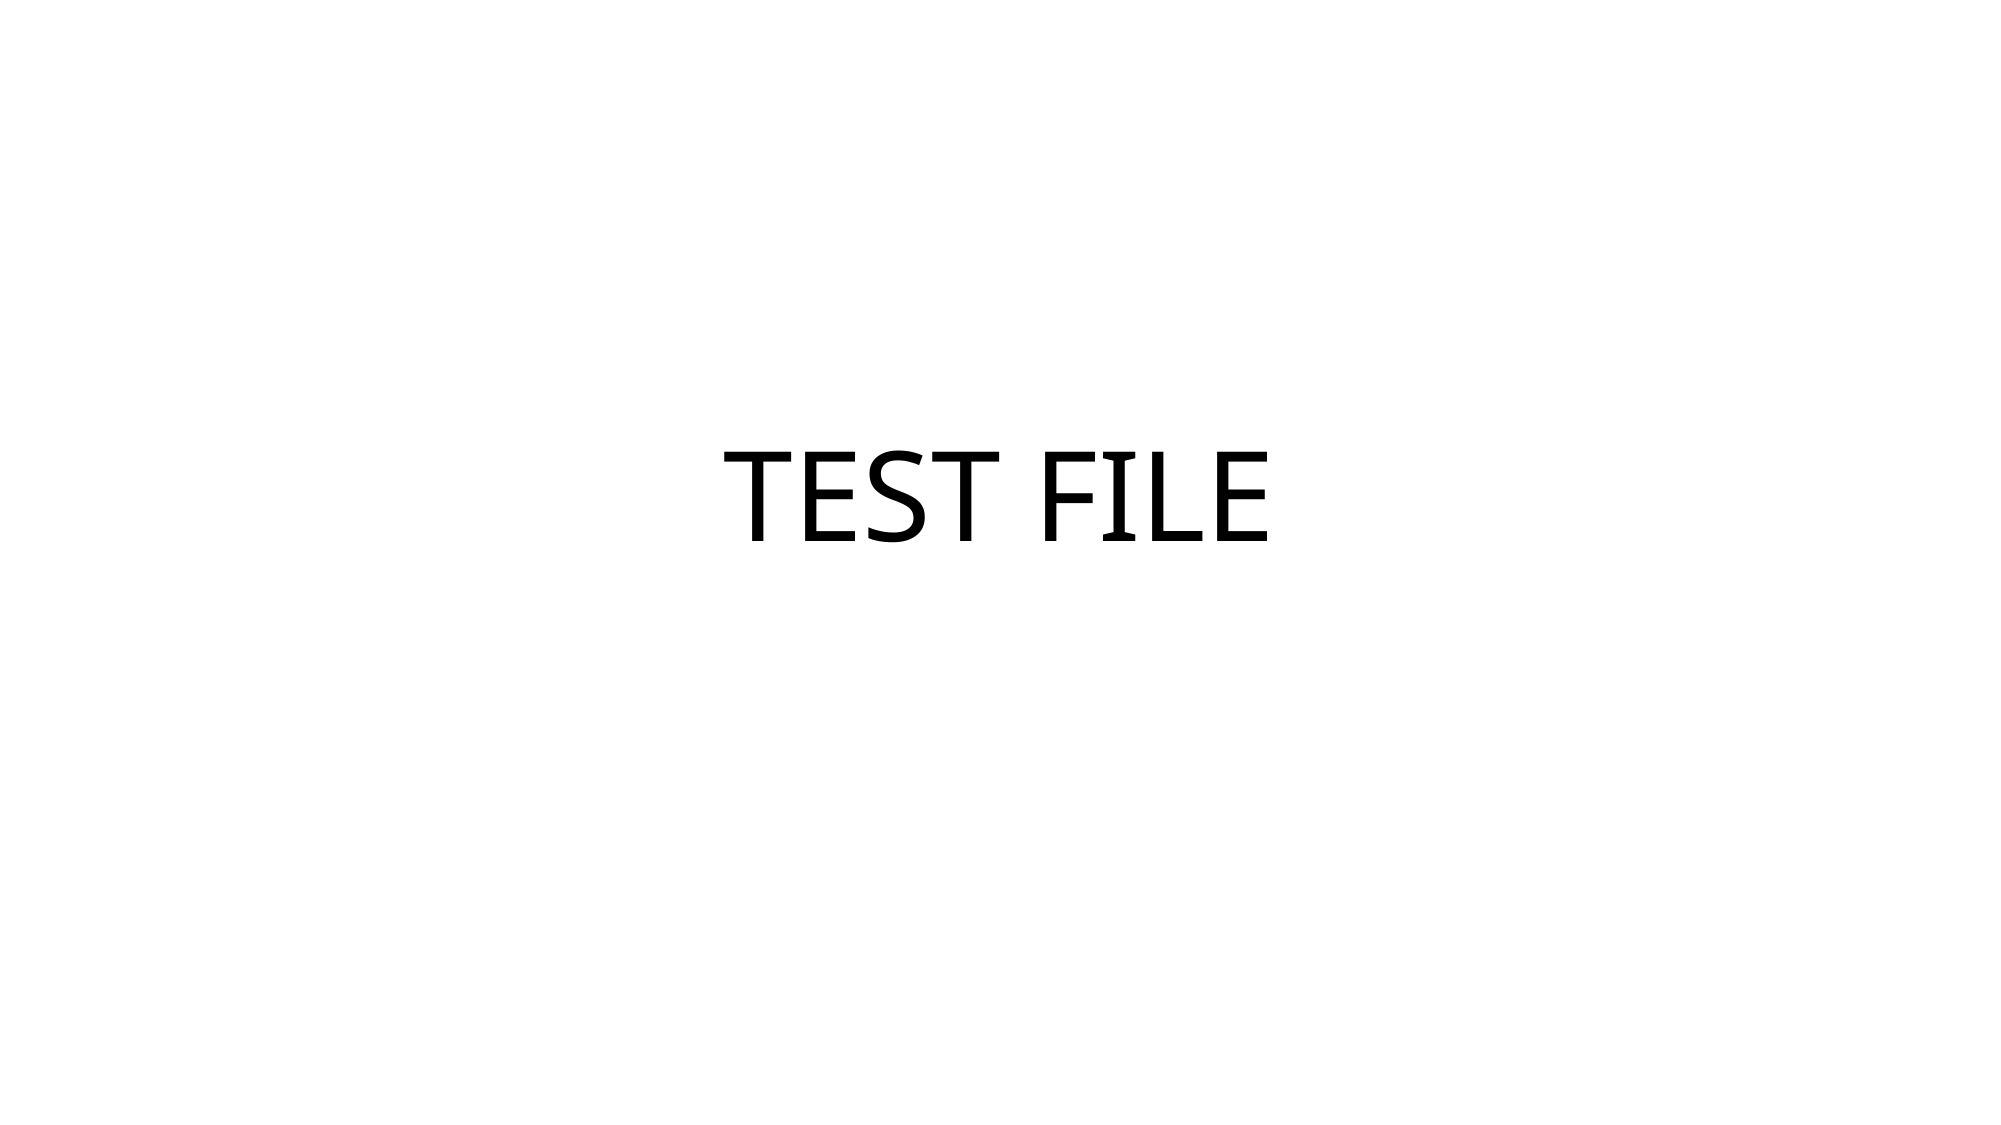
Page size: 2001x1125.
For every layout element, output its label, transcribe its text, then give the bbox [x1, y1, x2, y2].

title TEST FILE [249, 184, 1750, 576]
